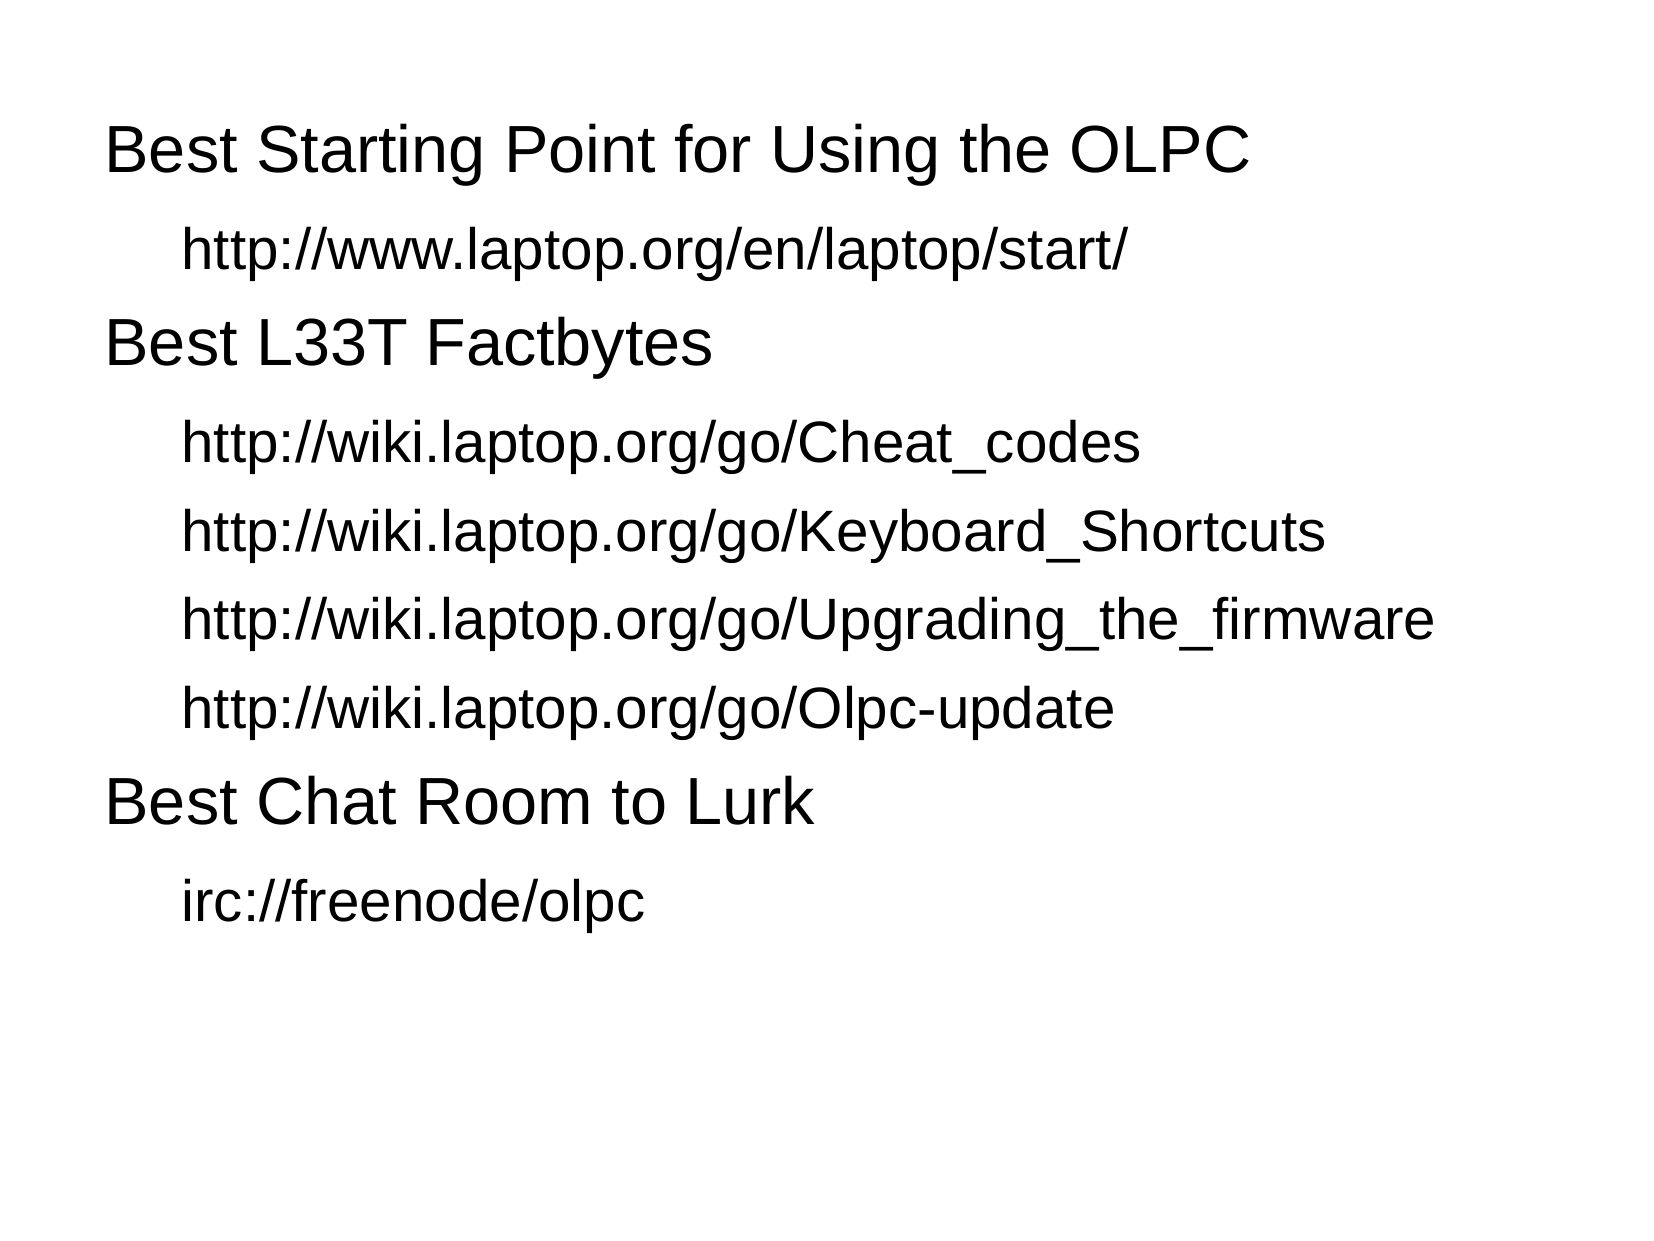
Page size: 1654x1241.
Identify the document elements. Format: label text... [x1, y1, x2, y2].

list Best Starting Point for Using the OLPC http://www.laptop.org/en/laptop/start/ Best L33T Factbytes http://wiki.laptop.org/go/Cheat_codes http://wiki.laptop.org/go/Keyboard_Shortcuts http://wiki.laptop.org/go/Upgrading_the_firmware http://wiki.laptop.org/go/Olpc-update Best Chat Room to Lurk irc://freenode/olpc [86, 112, 1576, 1137]
